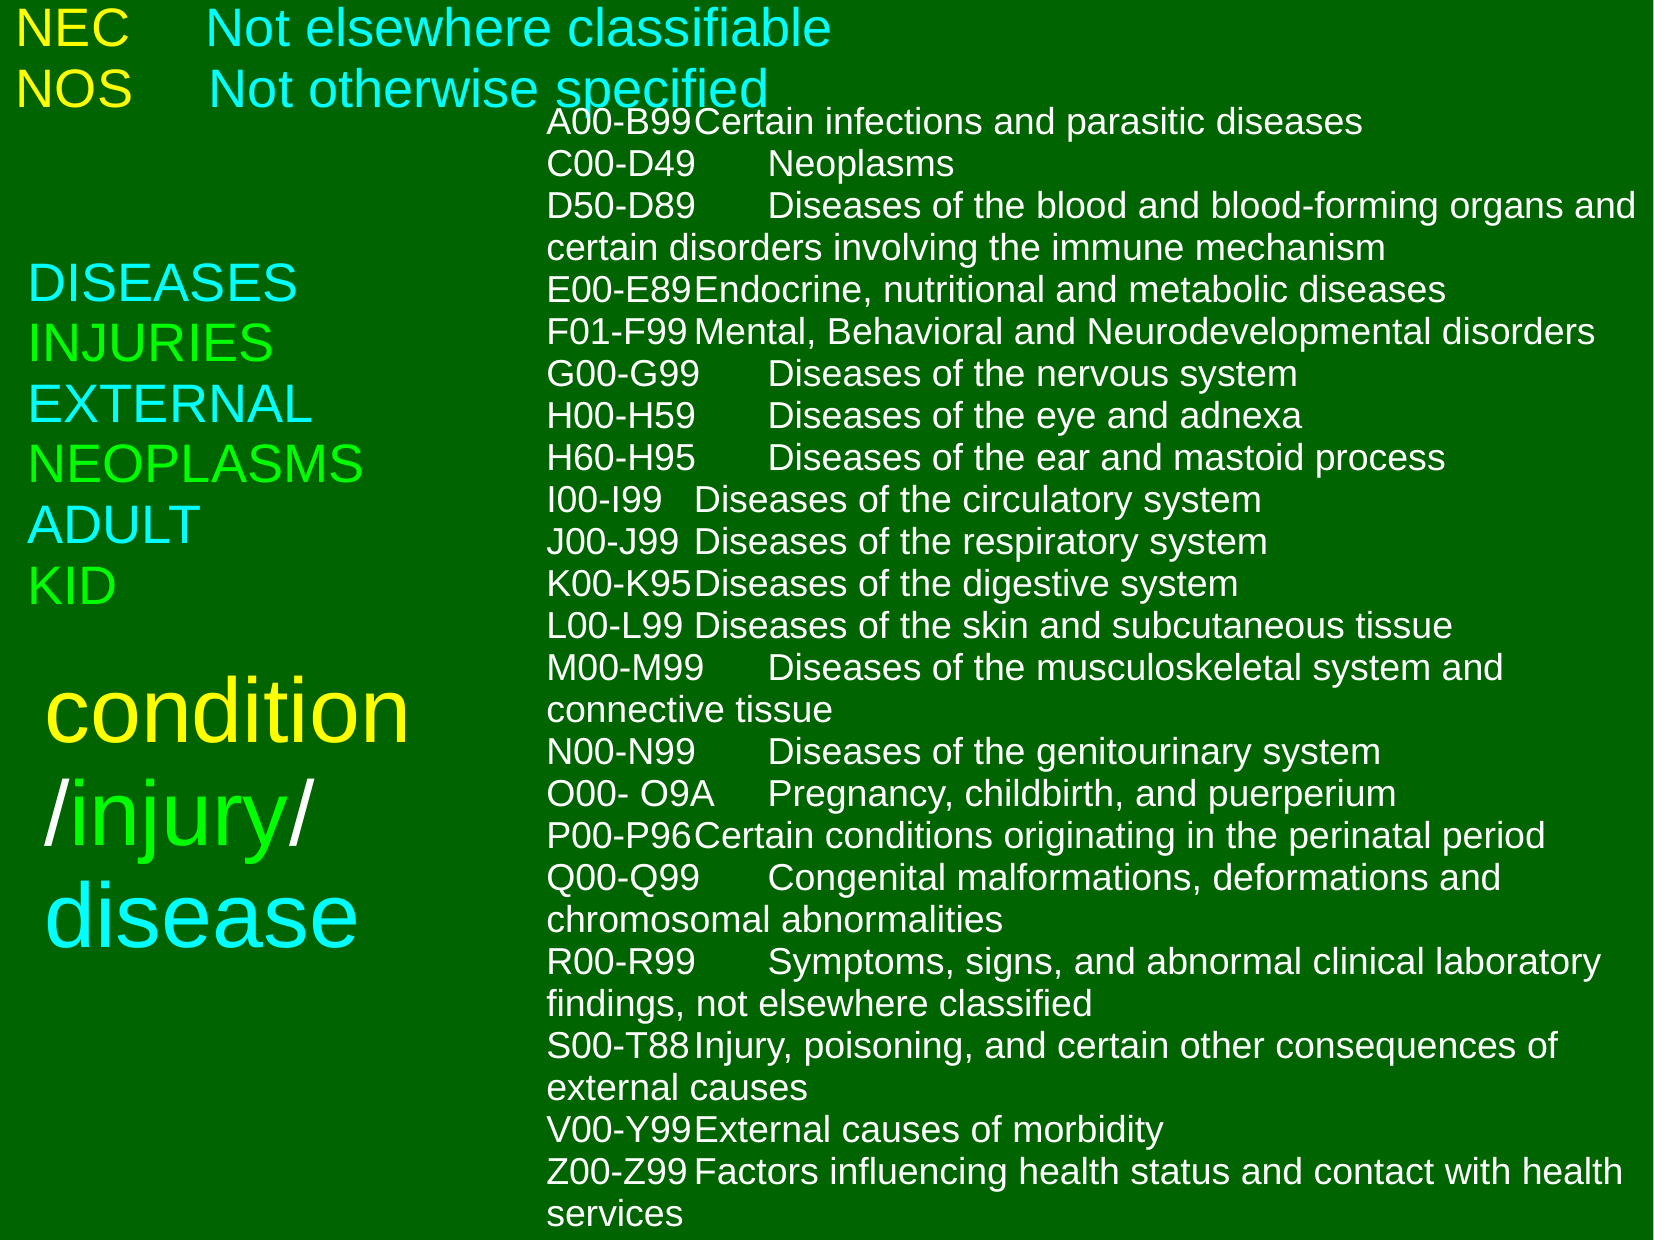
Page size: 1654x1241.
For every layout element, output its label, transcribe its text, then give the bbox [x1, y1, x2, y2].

text_box condition/injury/disease [29, 652, 449, 975]
text_box A00-B99 Certain infections and parasitic diseases C00-D49 Neoplasms D50-D89 Diseases of the blood and blood-forming organs and certain disorders involving the immune mechanism E00-E89 Endocrine, nutritional and metabolic diseases F01-F99 Mental, Behavioral and Neurodevelopmental disorders G00-G99 Diseases of the nervous system H00-H59 Diseases of the eye and adnexa H60-H95 Diseases of the ear and mastoid process I00-I99 Diseases of the circulatory system J00-J99 Diseases of the respiratory system K00-K95 Diseases of the digestive system L00-L99 Diseases of the skin and subcutaneous tissue M00-M99 Diseases of the musculoskeletal system and connective tissue N00-N99 Diseases of the genitourinary system O00- O9A Pregnancy, childbirth, and puerperium P00-P96 Certain conditions originating in the perinatal period Q00-Q99 Congenital malformations, deformations and chromosomal abnormalities R00-R99 Symptoms, signs, and abnormal clinical laboratory findings, not elsewhere classified S00-T88 Injury, poisoning, and certain other consequences of external causes V00-Y99 External causes of morbidity Z00-Z99 Factors influencing health status and contact with health services [531, 93, 1653, 1241]
text_box DISEASES INJURIES EXTERNAL NEOPLASMS ADULT KID [12, 245, 502, 624]
text_box NEC Not elsewhere classifiable NOS Not otherwise specified [1, 0, 886, 132]
